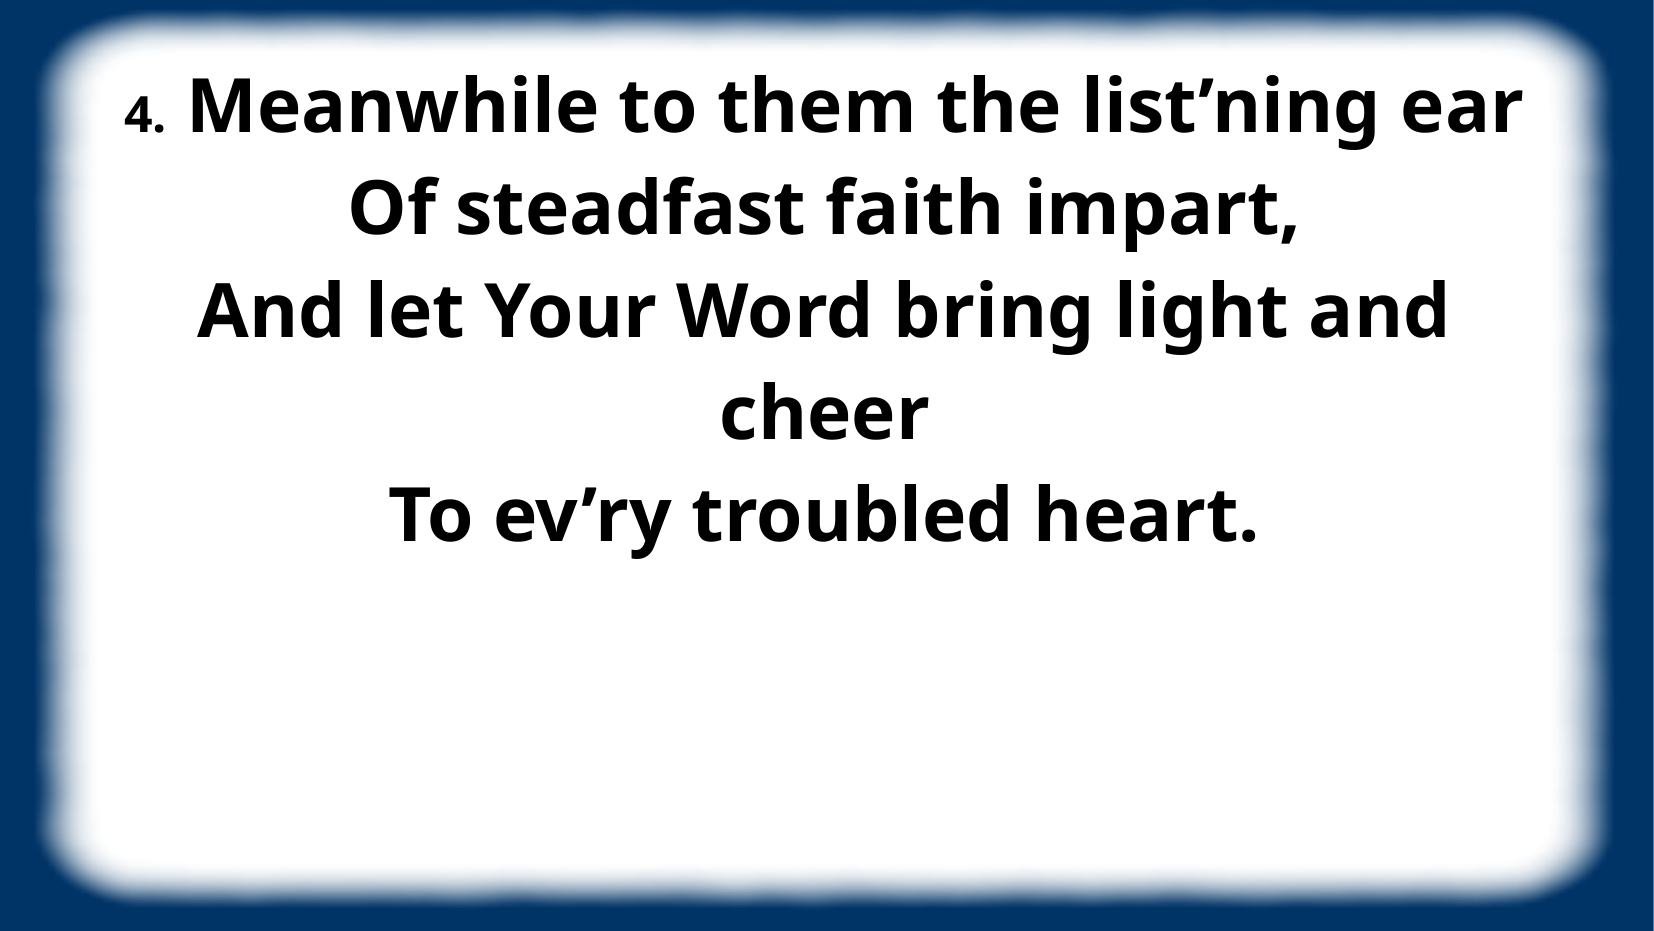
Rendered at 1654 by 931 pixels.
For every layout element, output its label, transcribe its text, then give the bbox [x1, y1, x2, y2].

picture [0, 0, 1654, 931]
text_box 4. Meanwhile to them the list’ning ear Of steadfast faith impart, And let Your Word bring light and cheer To ev’ry troubled heart. [90, 45, 1561, 460]
